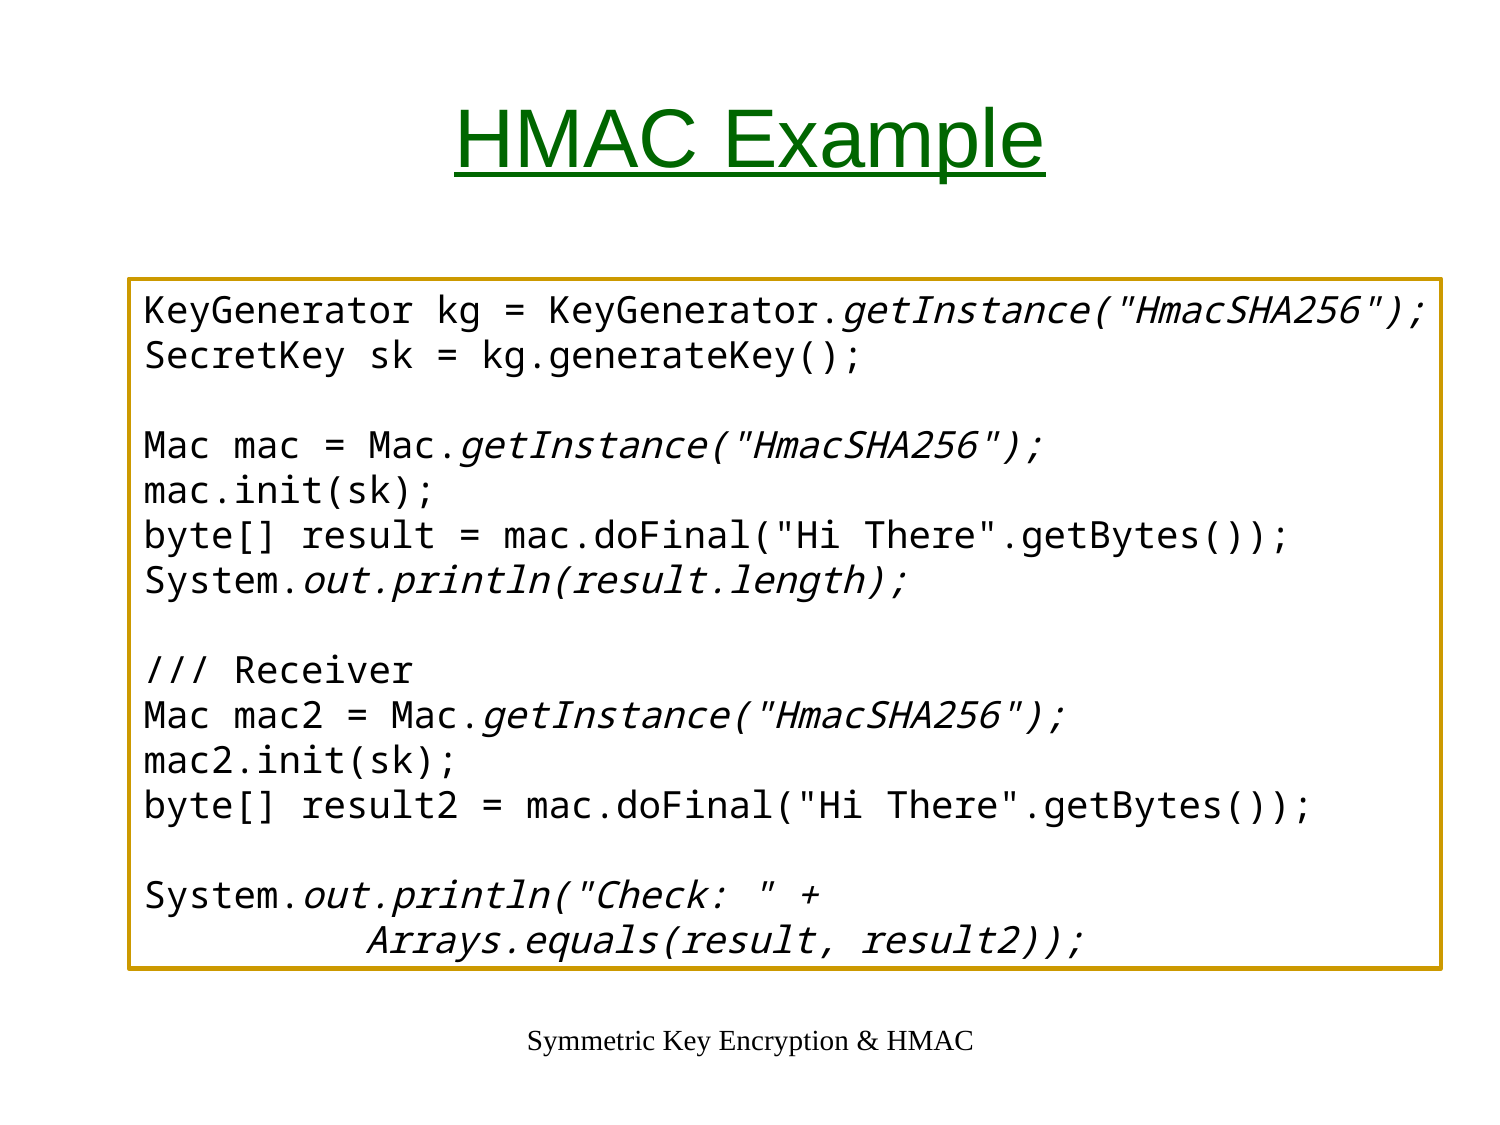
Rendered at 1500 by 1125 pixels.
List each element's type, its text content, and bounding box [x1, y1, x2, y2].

text_box KeyGenerator kg = KeyGenerator.getInstance("HmacSHA256"); SecretKey sk = kg.generateKey(); Mac mac = Mac.getInstance("HmacSHA256"); mac.init(sk); byte[] result = mac.doFinal("Hi There".getBytes()); System.out.println(result.length); /// Receiver Mac mac2 = Mac.getInstance("HmacSHA256"); mac2.init(sk); byte[] result2 = mac.doFinal("Hi There".getBytes()); System.out.println("Check: " + Arrays.equals(result, result2)); [128, 278, 1441, 969]
title HMAC Example [75, 92, 1425, 186]
